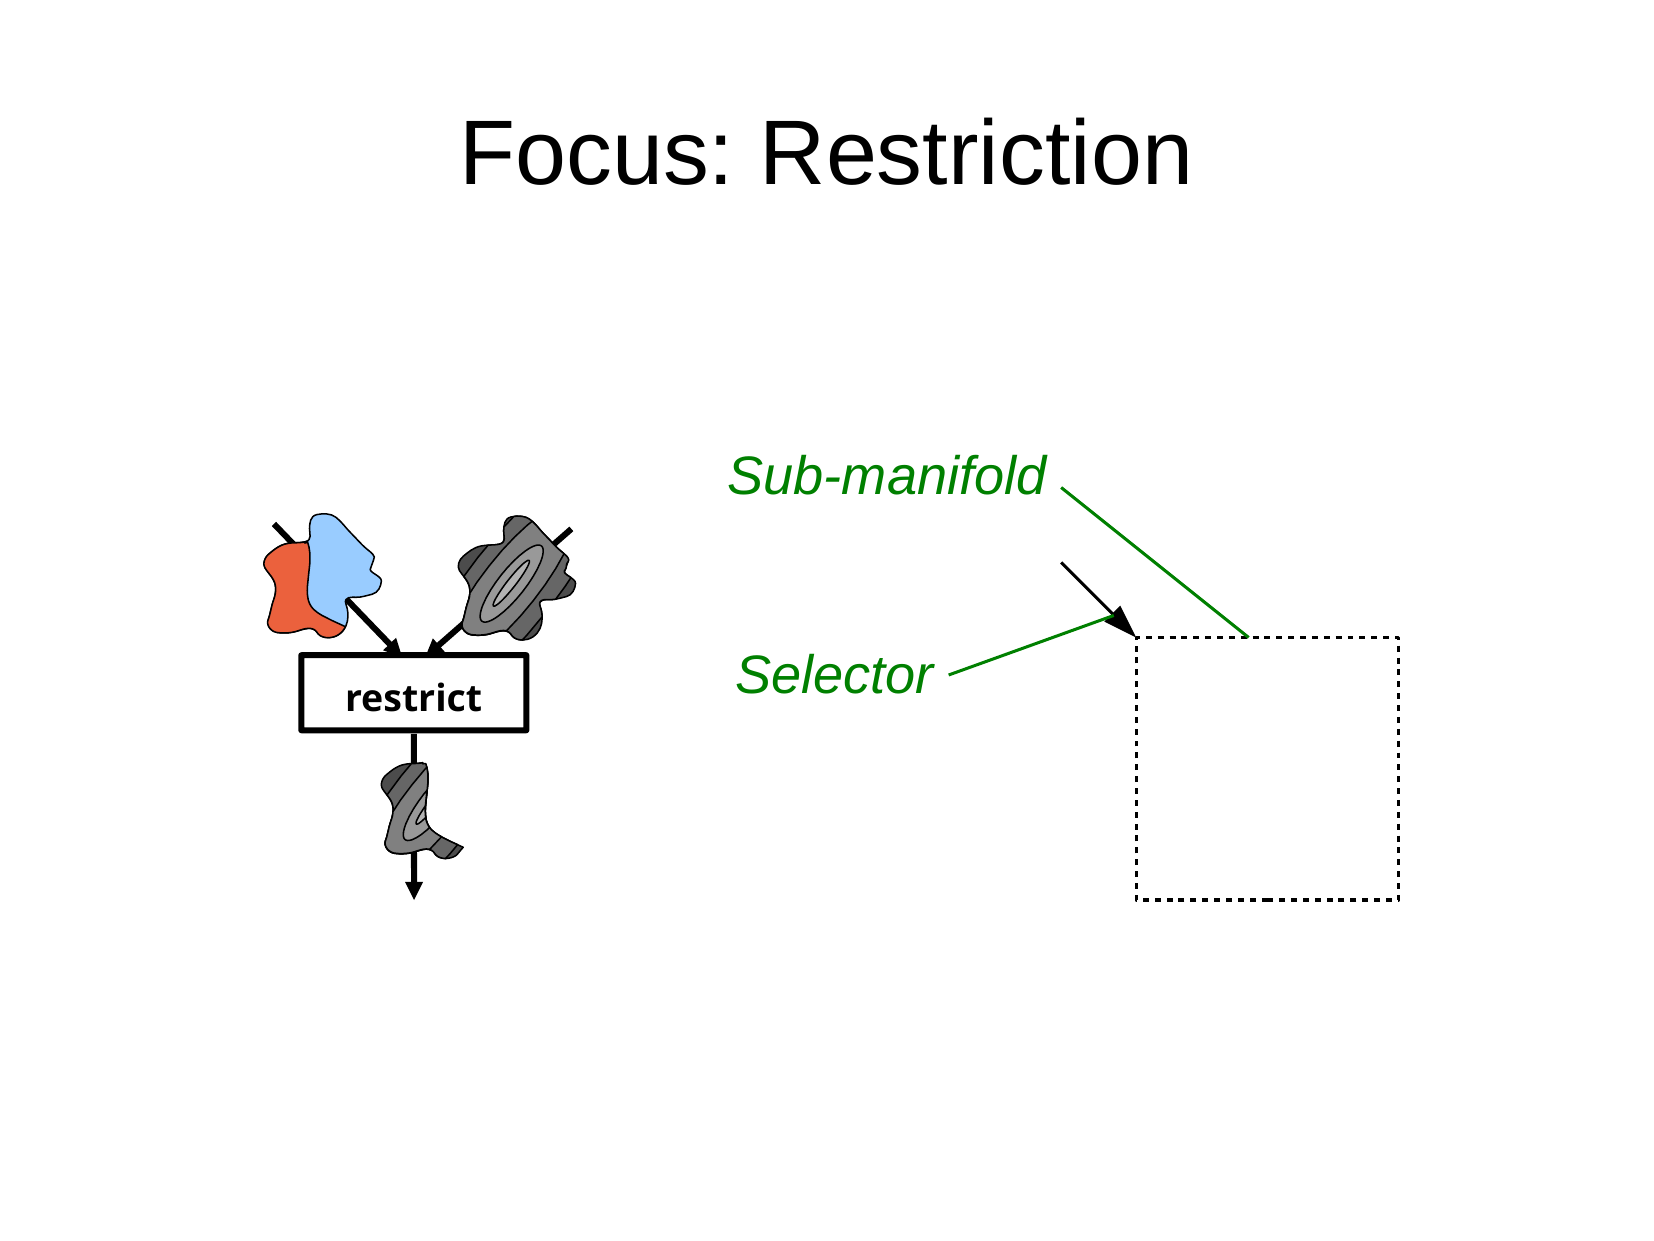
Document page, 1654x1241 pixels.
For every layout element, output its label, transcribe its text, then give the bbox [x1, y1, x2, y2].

title Focus: Restriction [82, 49, 1571, 257]
text_box [263, 513, 382, 638]
text_box restrict [301, 655, 527, 731]
text_box [381, 762, 464, 859]
text_box Selector [720, 637, 949, 713]
text_box Sub-manifold [712, 437, 1062, 514]
text_box [458, 516, 576, 641]
